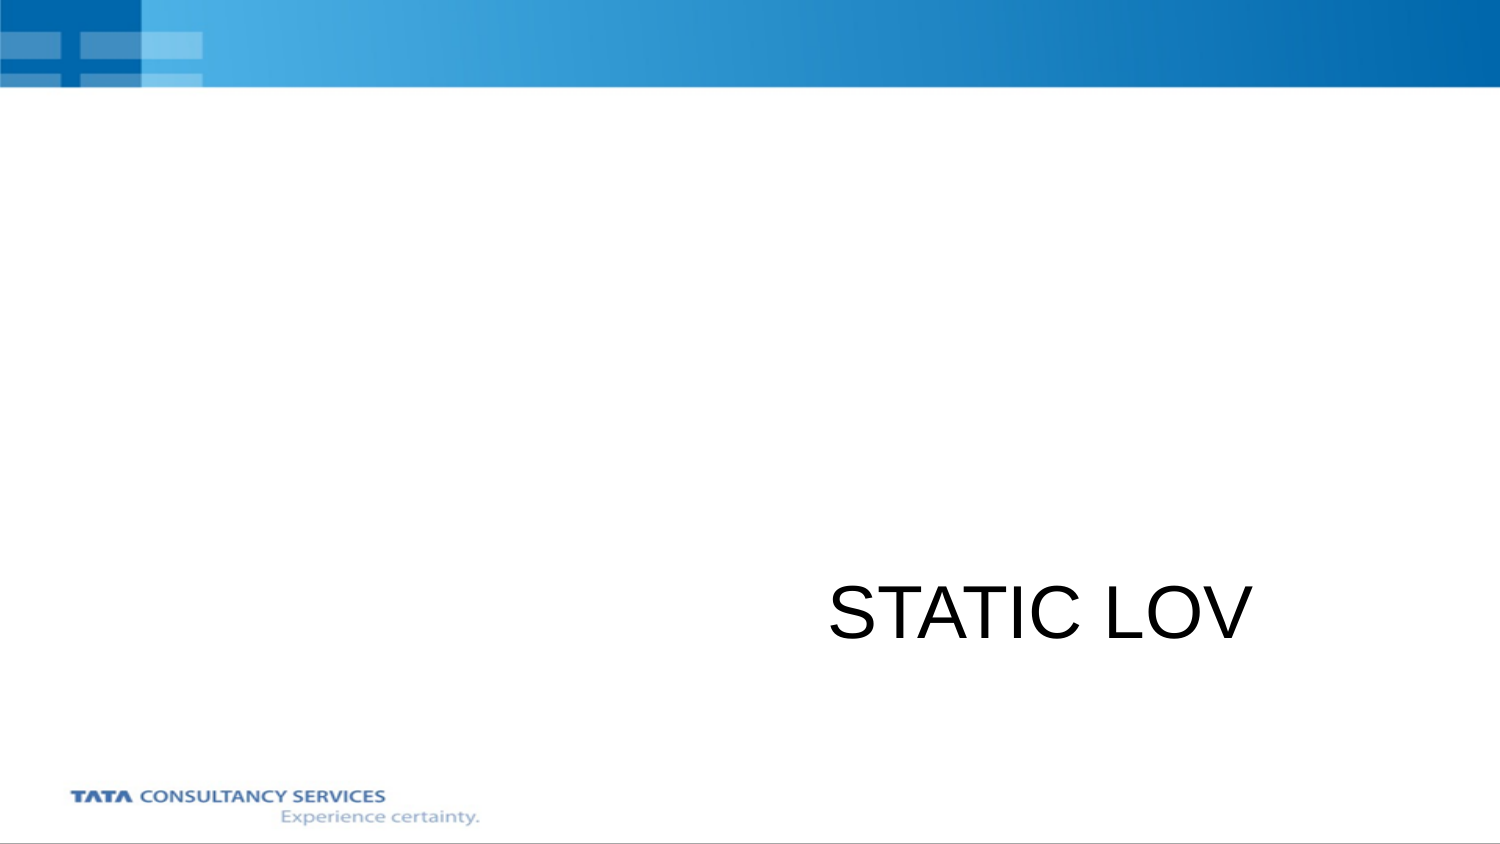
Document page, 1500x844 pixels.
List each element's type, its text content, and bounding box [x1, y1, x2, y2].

picture [0, 0, 1500, 843]
text_box STATIC LOV [812, 362, 1305, 844]
